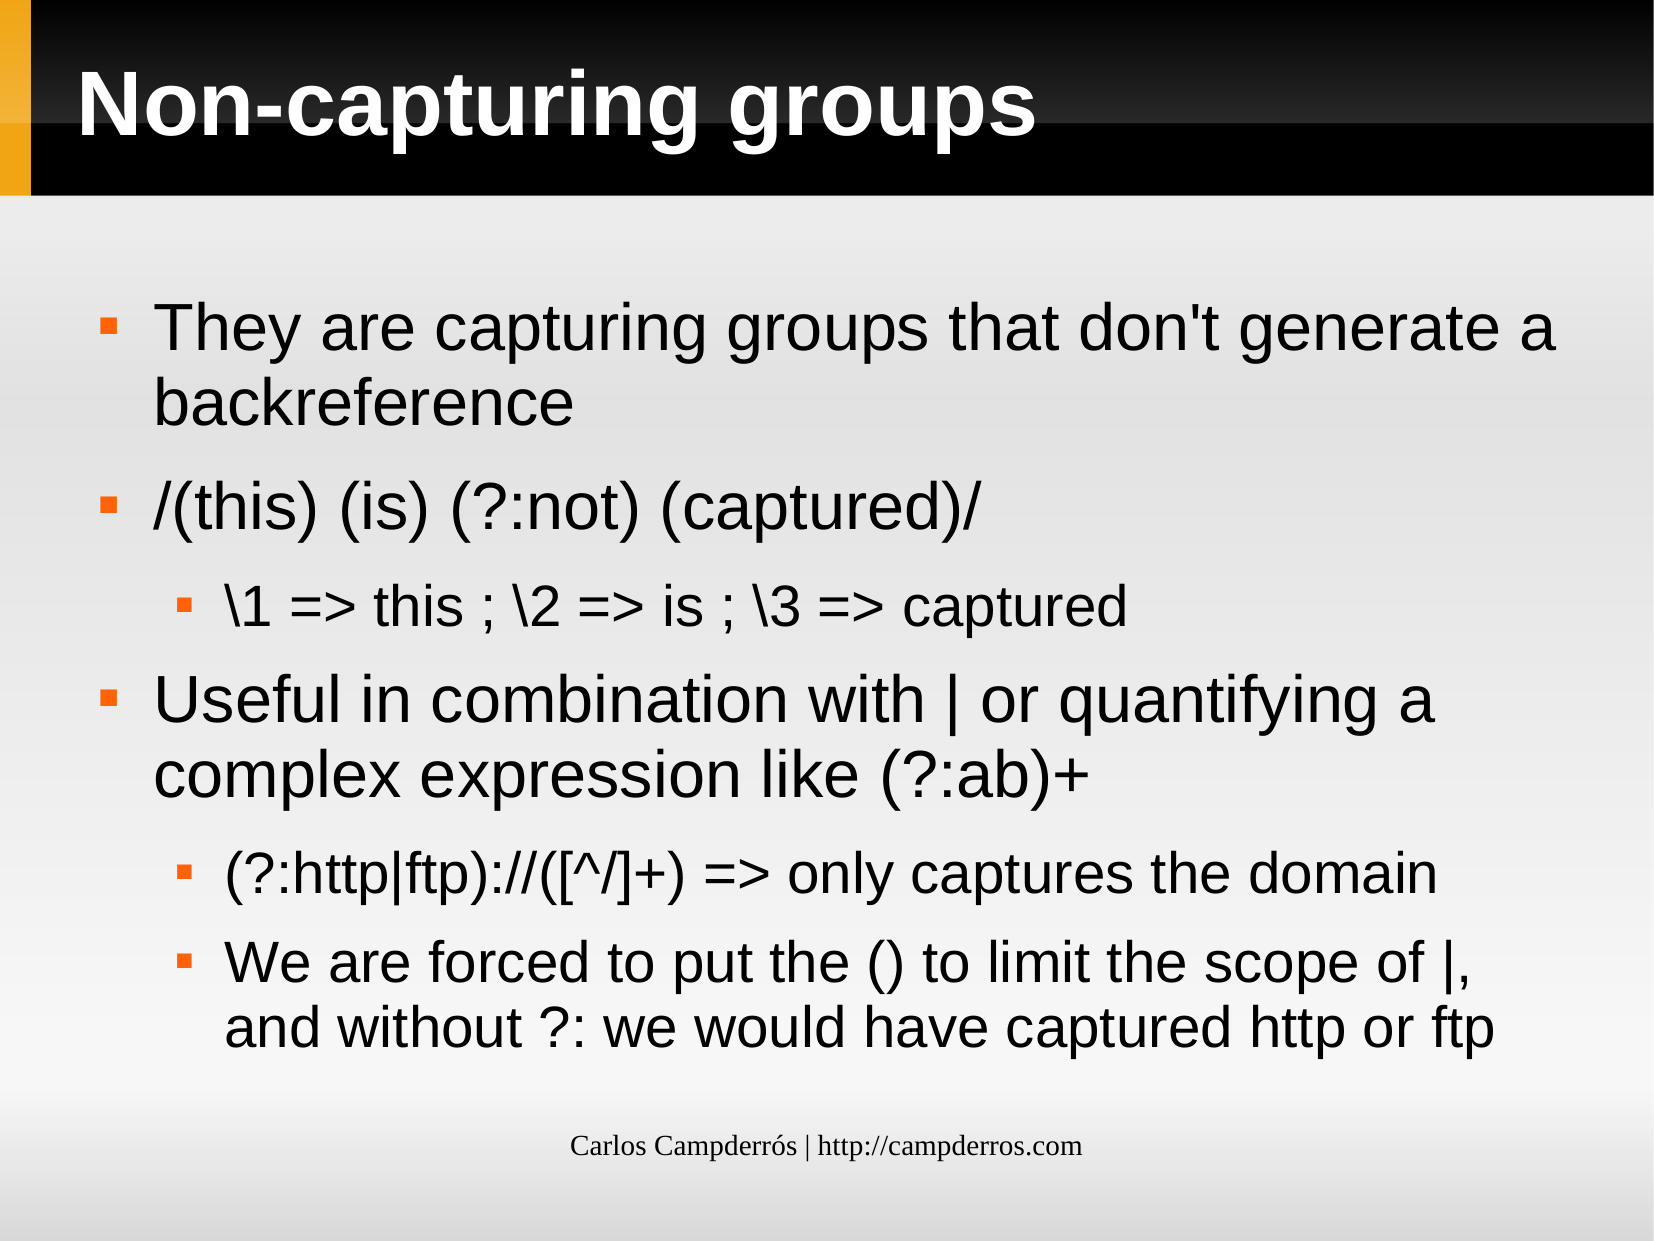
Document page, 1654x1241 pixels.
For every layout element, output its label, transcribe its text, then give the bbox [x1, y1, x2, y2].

picture [0, 0, 1654, 1241]
title Non-capturing groups [76, 0, 1565, 208]
list They are capturing groups that don't generate a backreference /(this) (is) (?:not) (captured)/ \1 => this ; \2 => is ; \3 => captured Useful in combination with | or quantifying a complex expression like (?:ab)+ (?:http|ftp)://([^/]+) => only captures the domain We are forced to put the () to limit the scope of |, and without ?: we would have captured http or ftp [82, 290, 1571, 1109]
